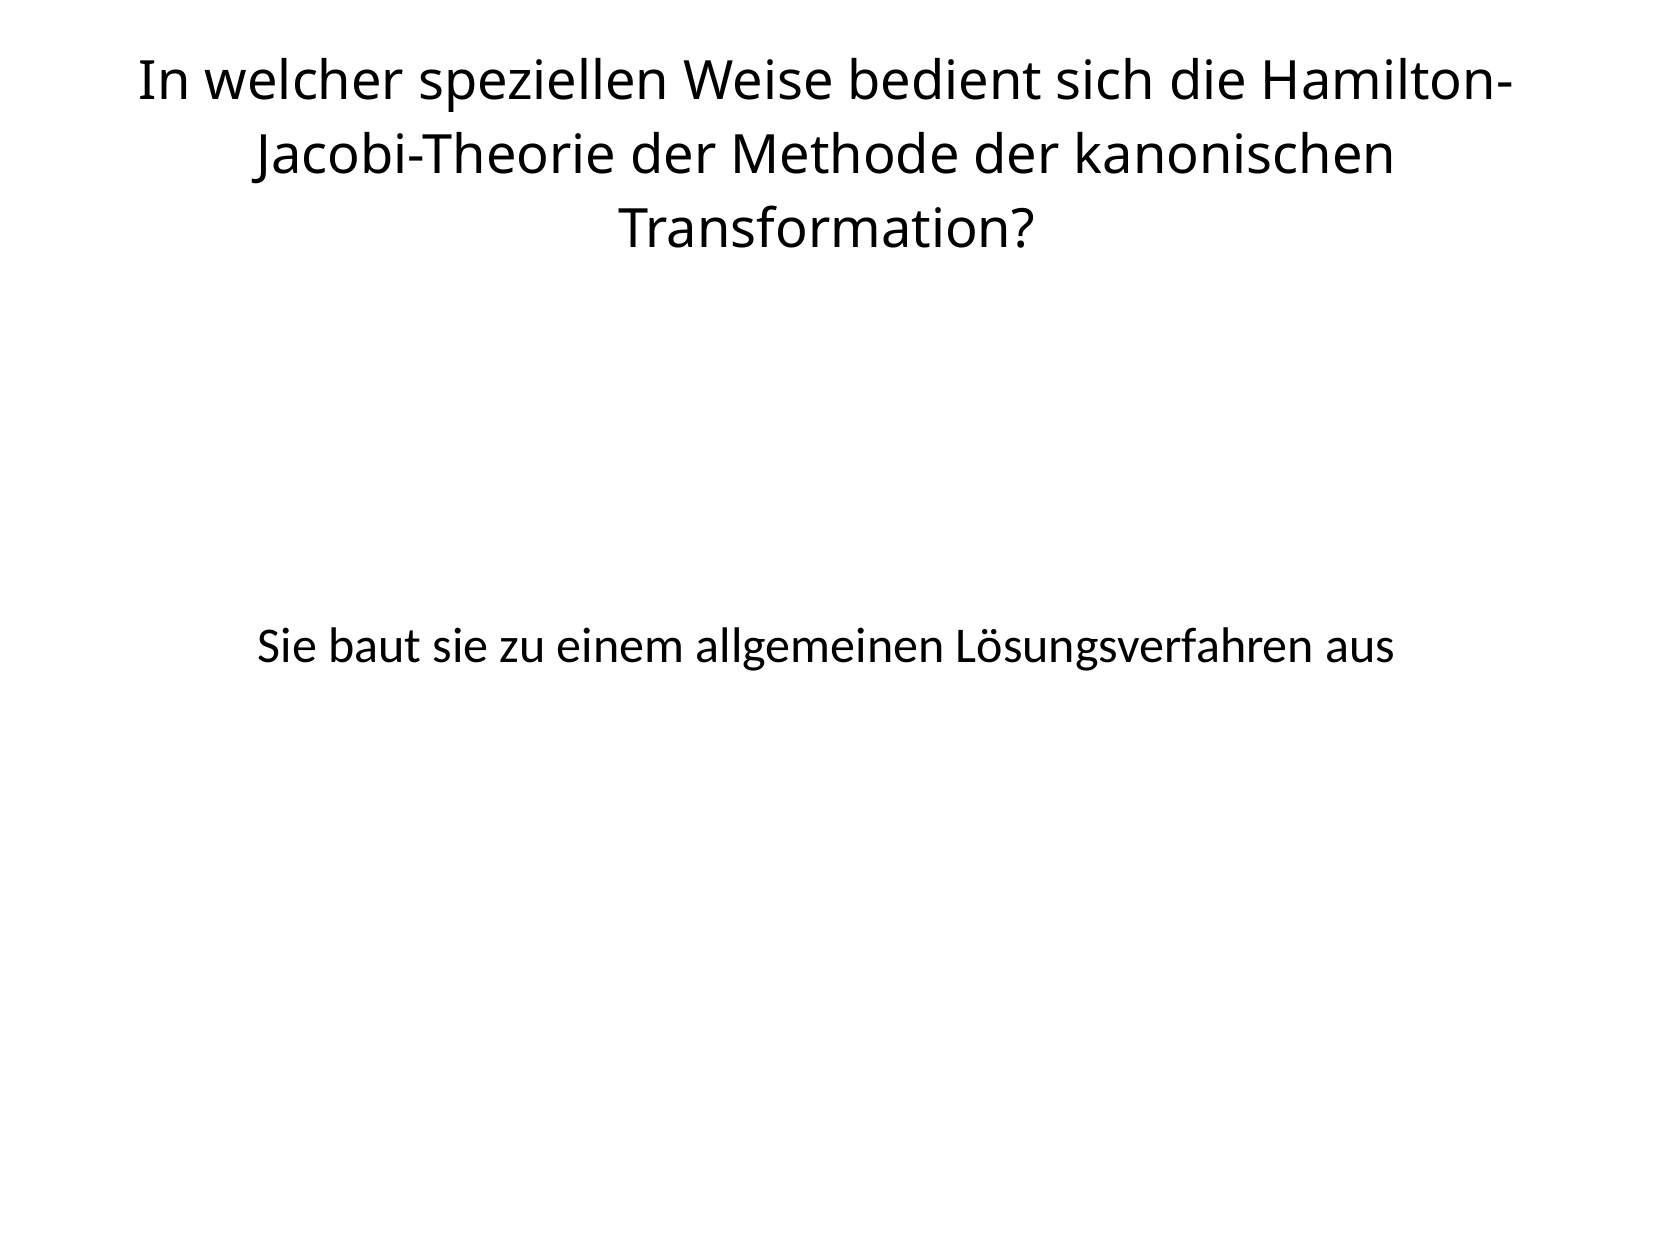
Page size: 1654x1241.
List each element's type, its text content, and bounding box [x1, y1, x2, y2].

title In welcher speziellen Weise bedient sich die Hamilton-Jacobi-Theorie der Methode der kanonischen Transformation? [82, 49, 1571, 257]
subtitle Sie baut sie zu einem allgemeinen Lösungsverfahren aus [82, 290, 1571, 1010]
